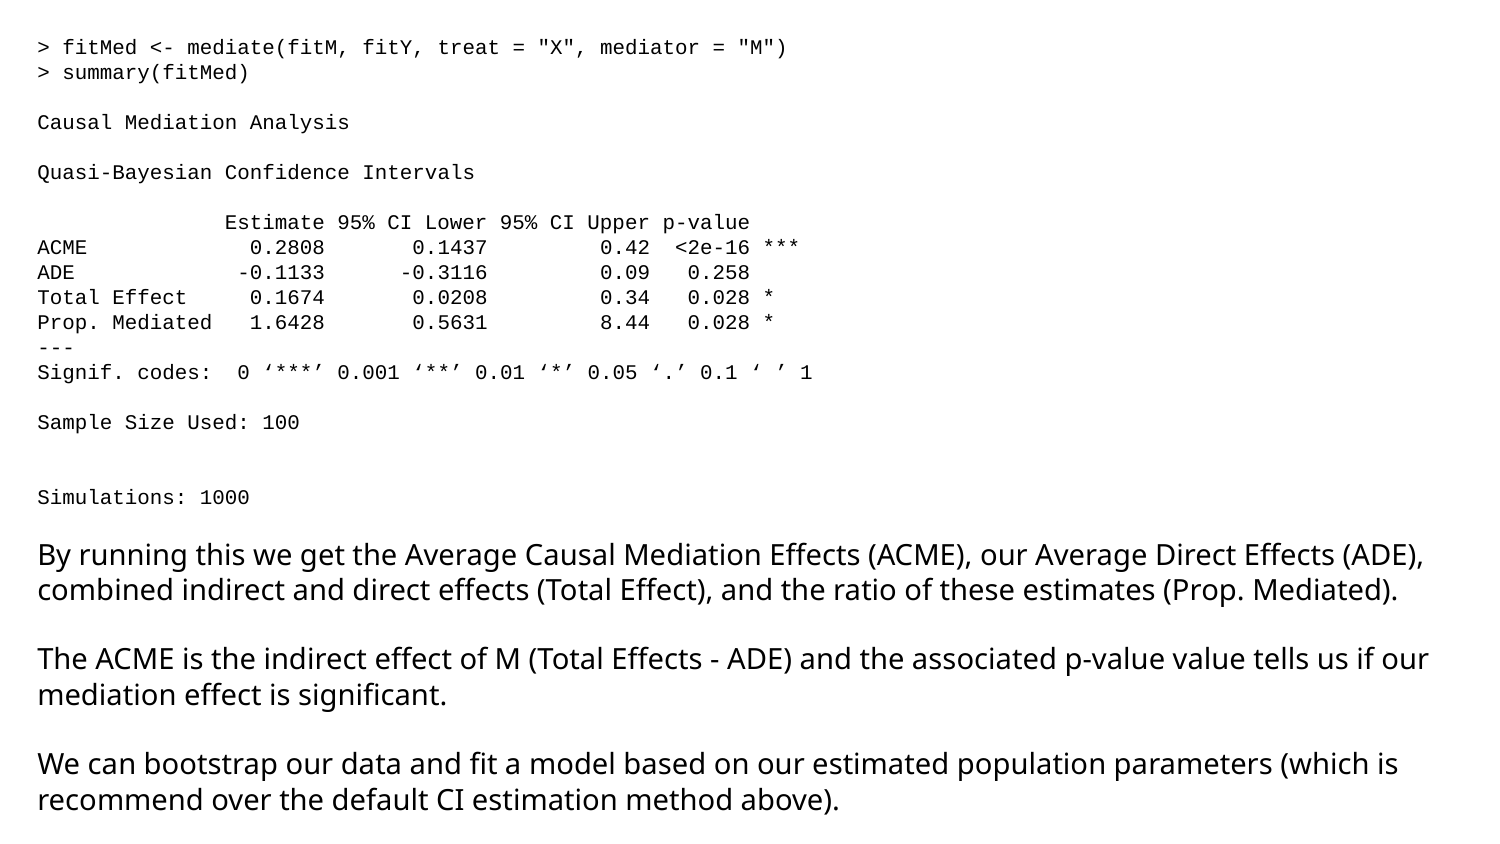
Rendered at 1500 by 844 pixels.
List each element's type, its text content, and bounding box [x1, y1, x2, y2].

text_box > fitMed <- mediate(fitM, fitY, treat = "X", mediator = "M") > summary(fitMed) Causal Mediation Analysis Quasi-Bayesian Confidence Intervals Estimate 95% CI Lower 95% CI Upper p-value ACME 0.2808 0.1437 0.42 <2e-16 *** ADE -0.1133 -0.3116 0.09 0.258 Total Effect 0.1674 0.0208 0.34 0.028 * Prop. Mediated 1.6428 0.5631 8.44 0.028 * --- Signif. codes: 0 ‘***’ 0.001 ‘**’ 0.01 ‘*’ 0.05 ‘.’ 0.1 ‘ ’ 1 Sample Size Used: 100 Simulations: 1000 By running this we get the Average Causal Mediation Effects (ACME), our Average Direct Effects (ADE), combined indirect and direct effects (Total Effect), and the ratio of these estimates (Prop. Mediated). The ACME is the indirect effect of M (Total Effects - ADE) and the associated p-value value tells us if our mediation effect is significant. We can bootstrap our data and fit a model based on our estimated population parameters (which is recommend over the default CI estimation method above). [22, 18, 1480, 832]
